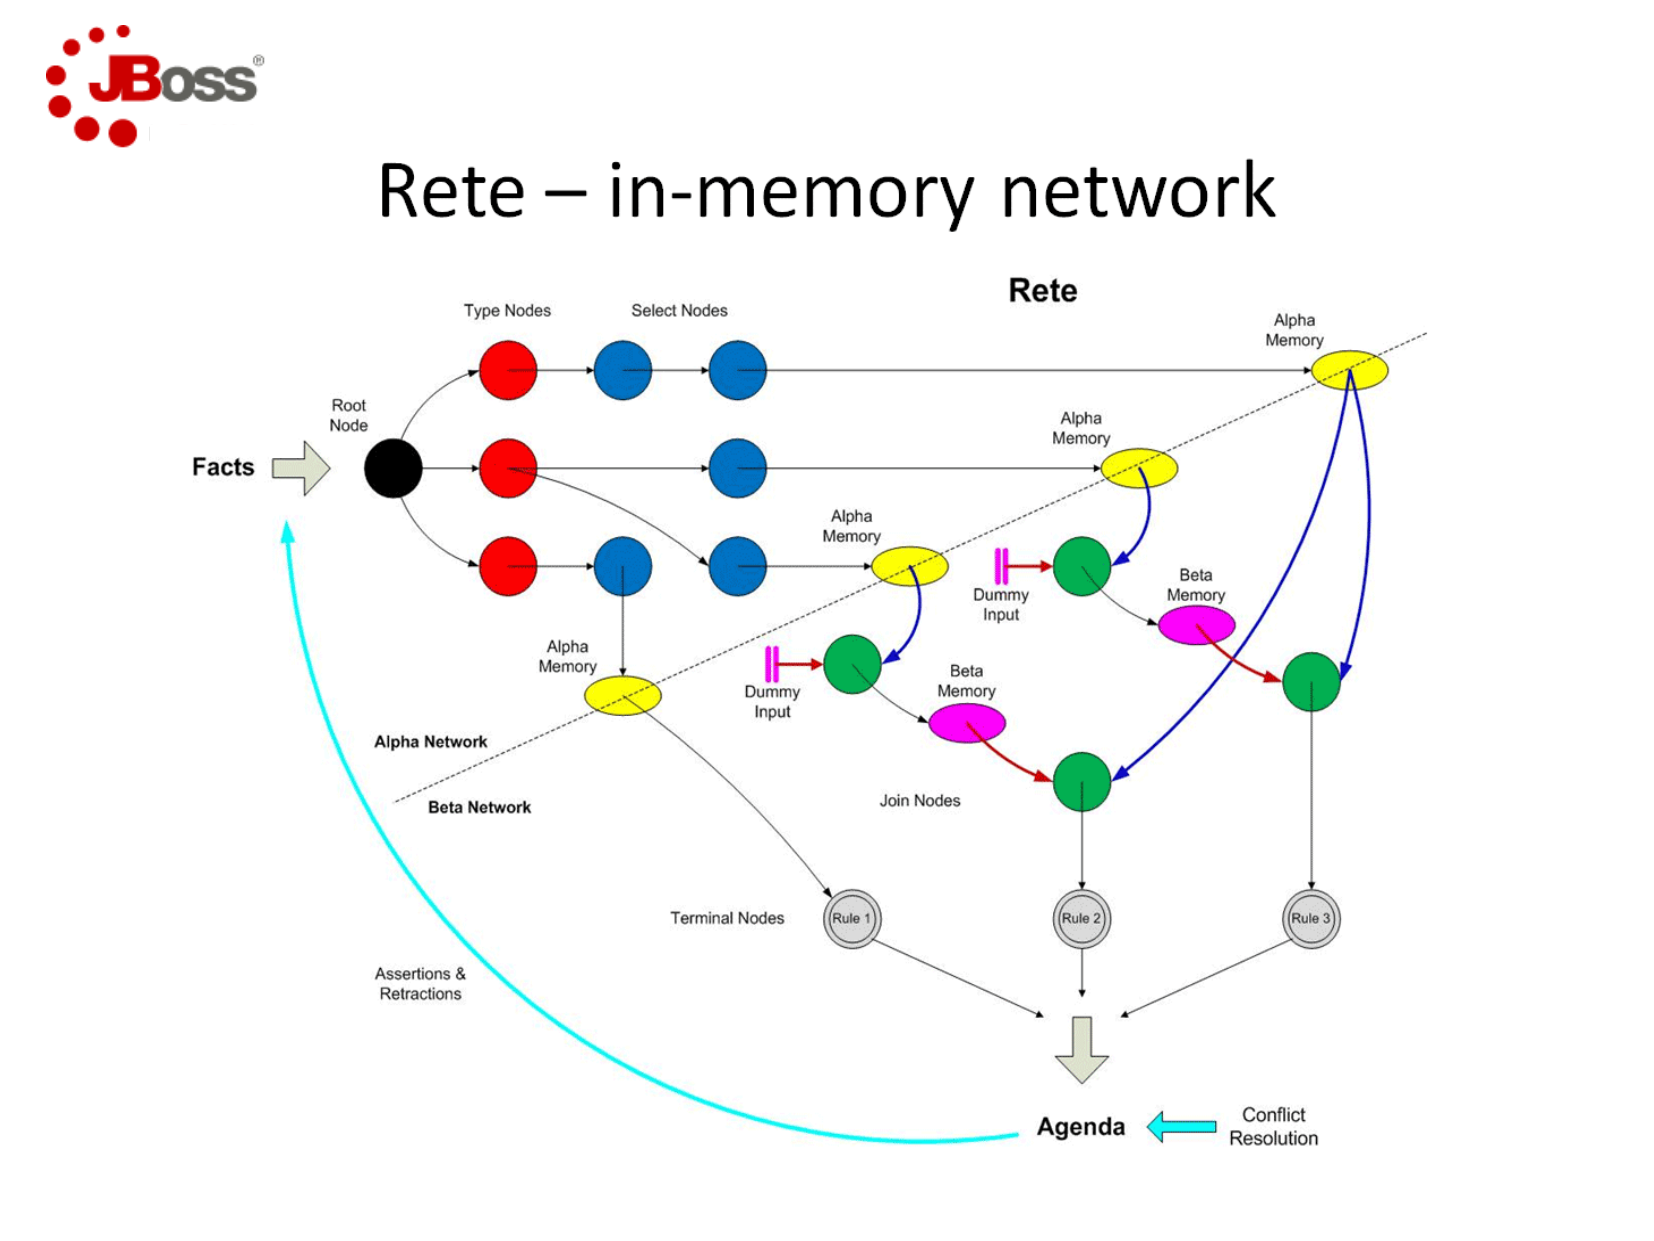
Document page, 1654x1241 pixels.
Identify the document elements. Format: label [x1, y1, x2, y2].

picture [46, 25, 1486, 1163]
